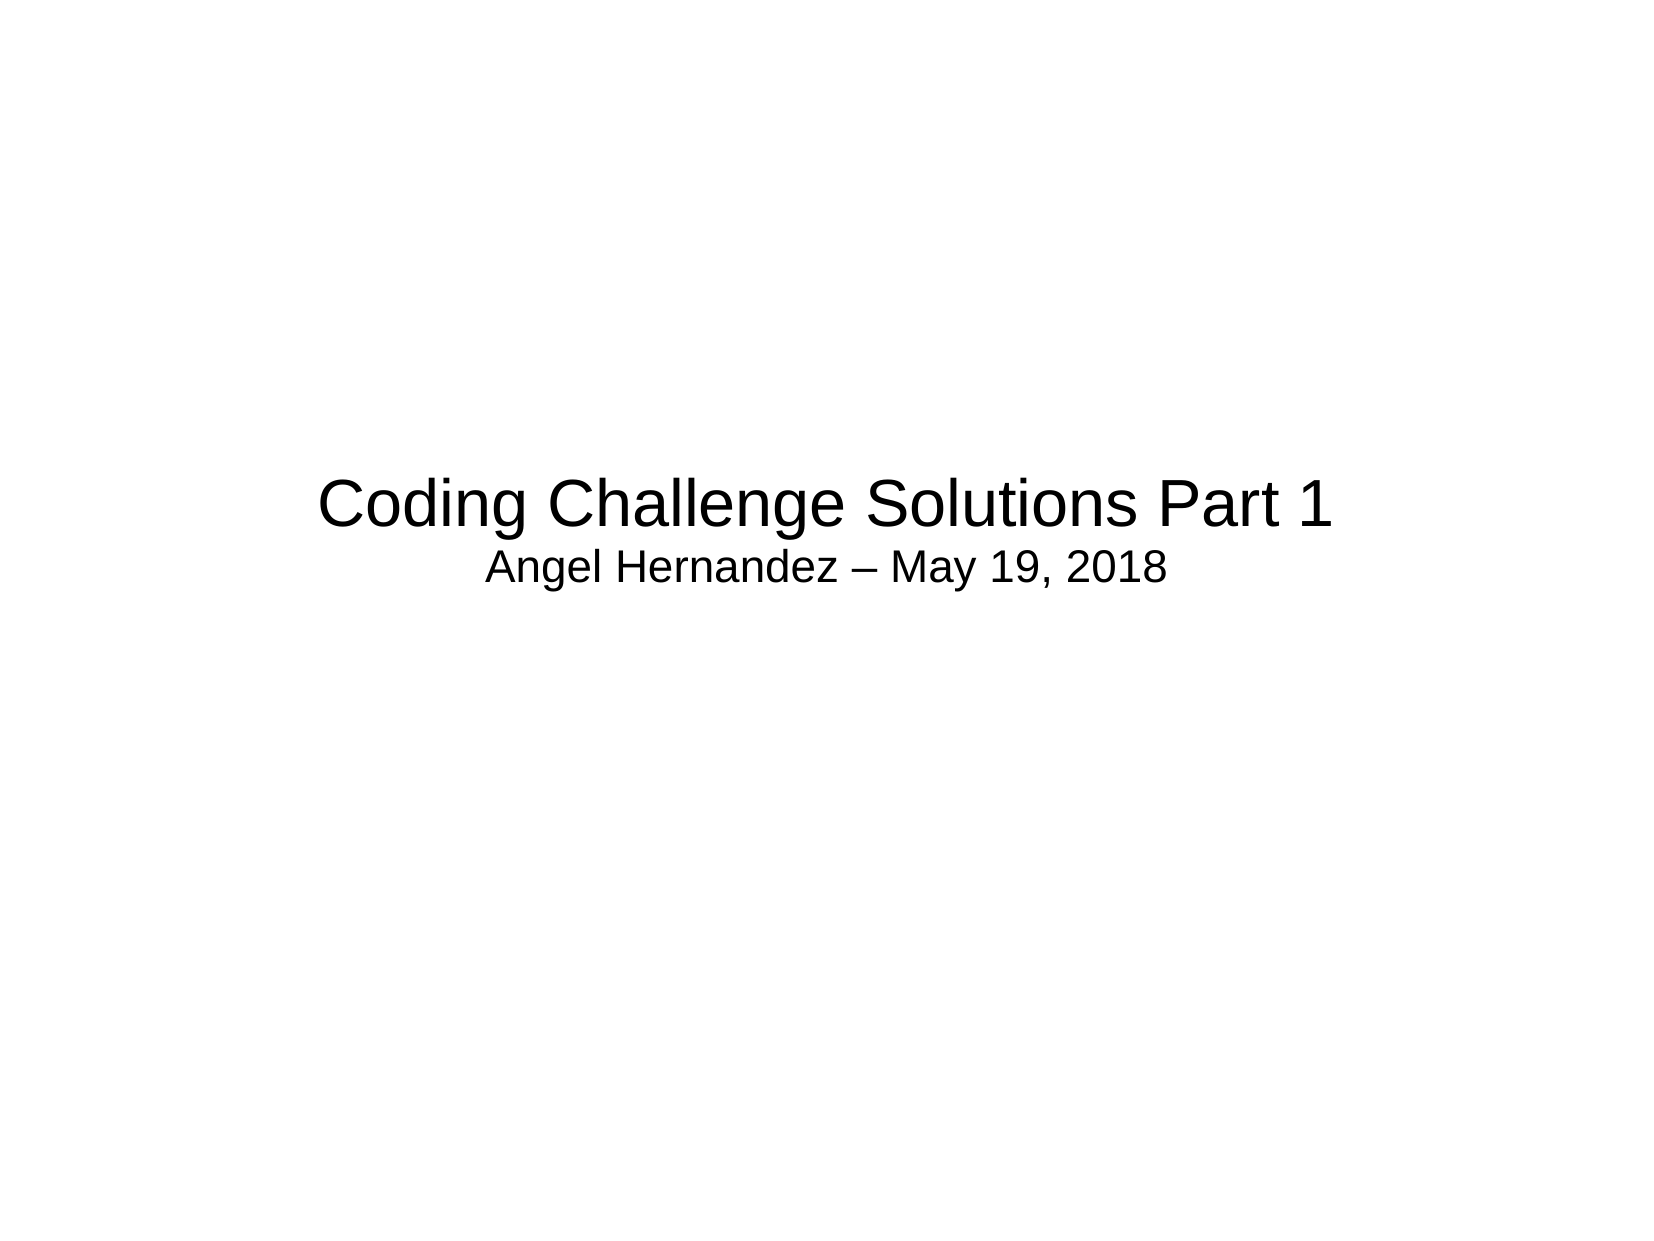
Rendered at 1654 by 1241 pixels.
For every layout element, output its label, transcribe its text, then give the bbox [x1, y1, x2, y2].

subtitle Coding Challenge Solutions Part 1 Angel Hernandez – May 19, 2018 [82, 49, 1571, 1010]
